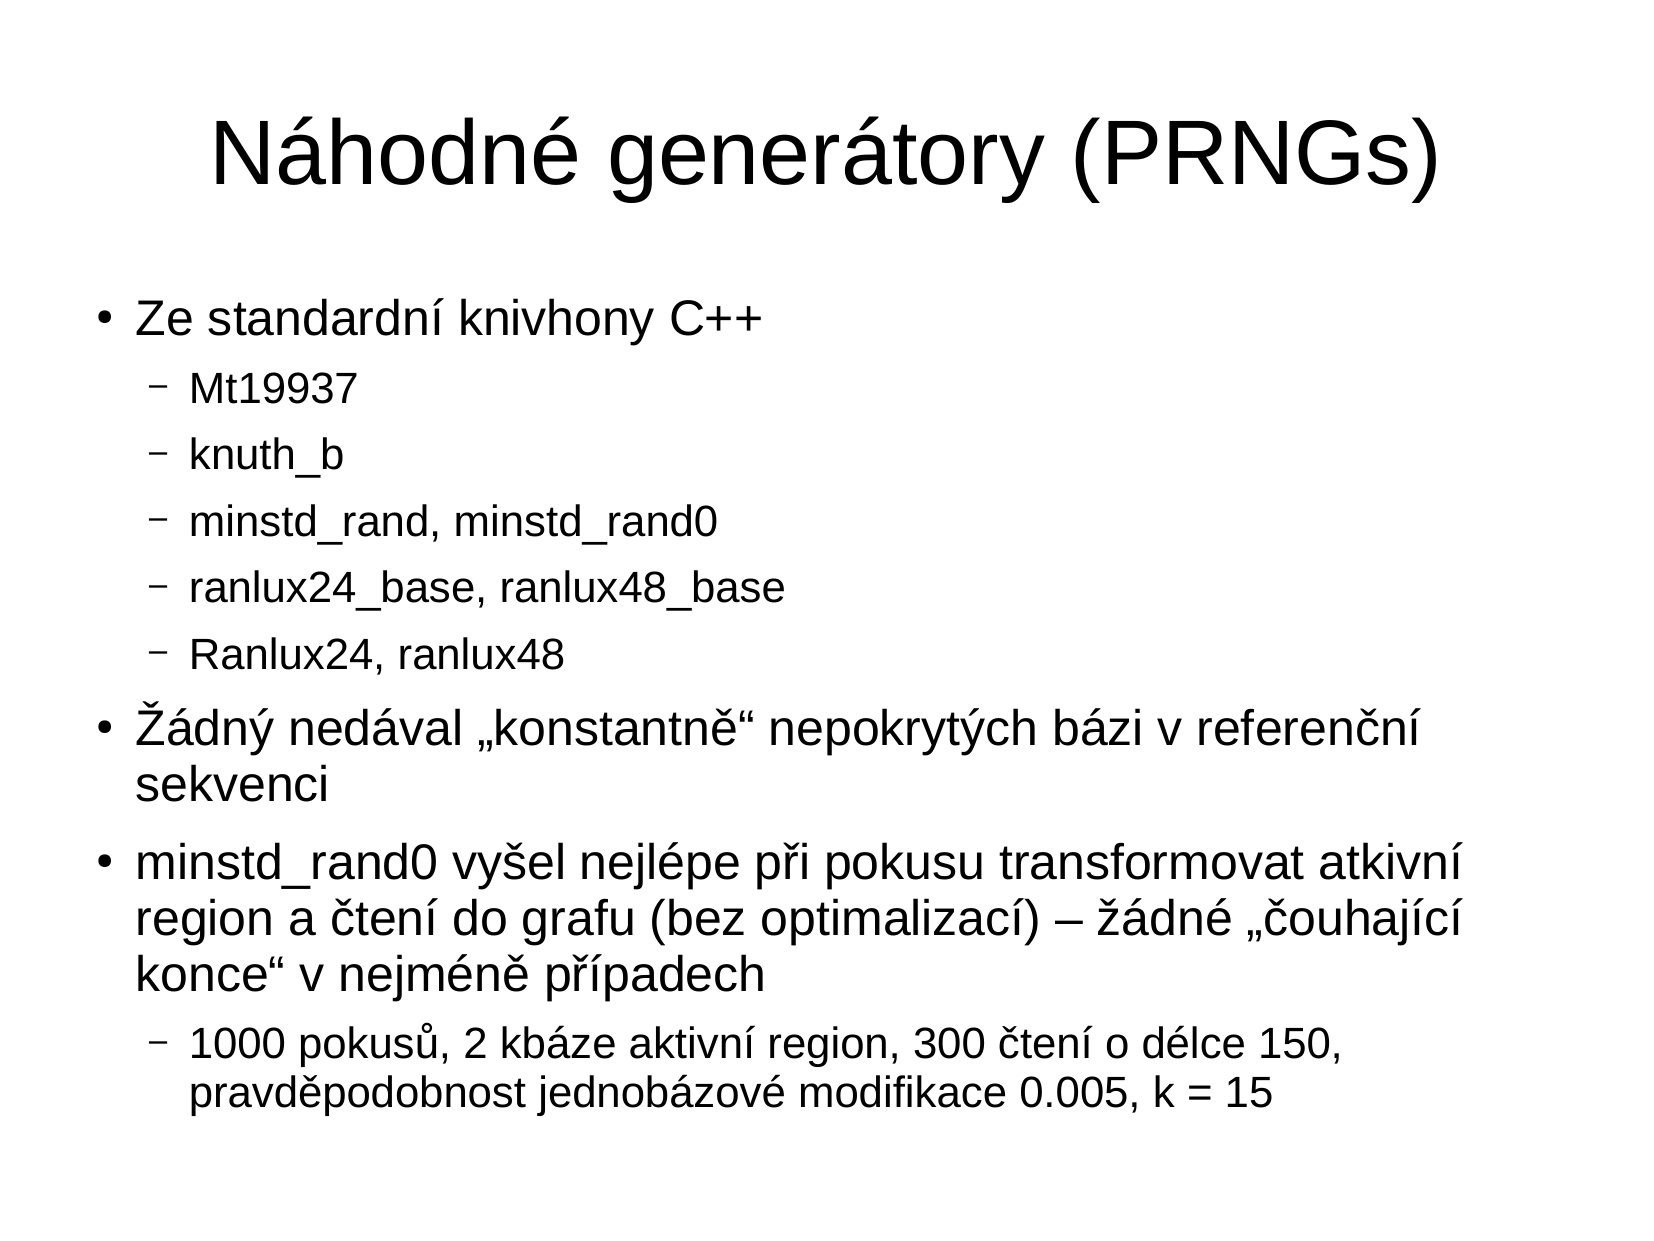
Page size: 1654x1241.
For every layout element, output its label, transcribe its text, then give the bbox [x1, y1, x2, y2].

list Ze standardní knivhony C++ Mt19937 knuth_b minstd_rand, minstd_rand0 ranlux24_base, ranlux48_base Ranlux24, ranlux48 Žádný nedával „konstantně“ nepokrytých bázi v referenční sekvenci minstd_rand0 vyšel nejlépe při pokusu transformovat atkivní region a čtení do grafu (bez optimalizací) – žádné „čouhající konce“ v nejméně případech 1000 pokusů, 2 kbáze aktivní region, 300 čtení o délce 150, pravděpodobnost jednobázové modifikace 0.005, k = 15 [82, 290, 1571, 1123]
title Náhodné generátory (PRNGs) [82, 49, 1571, 257]
